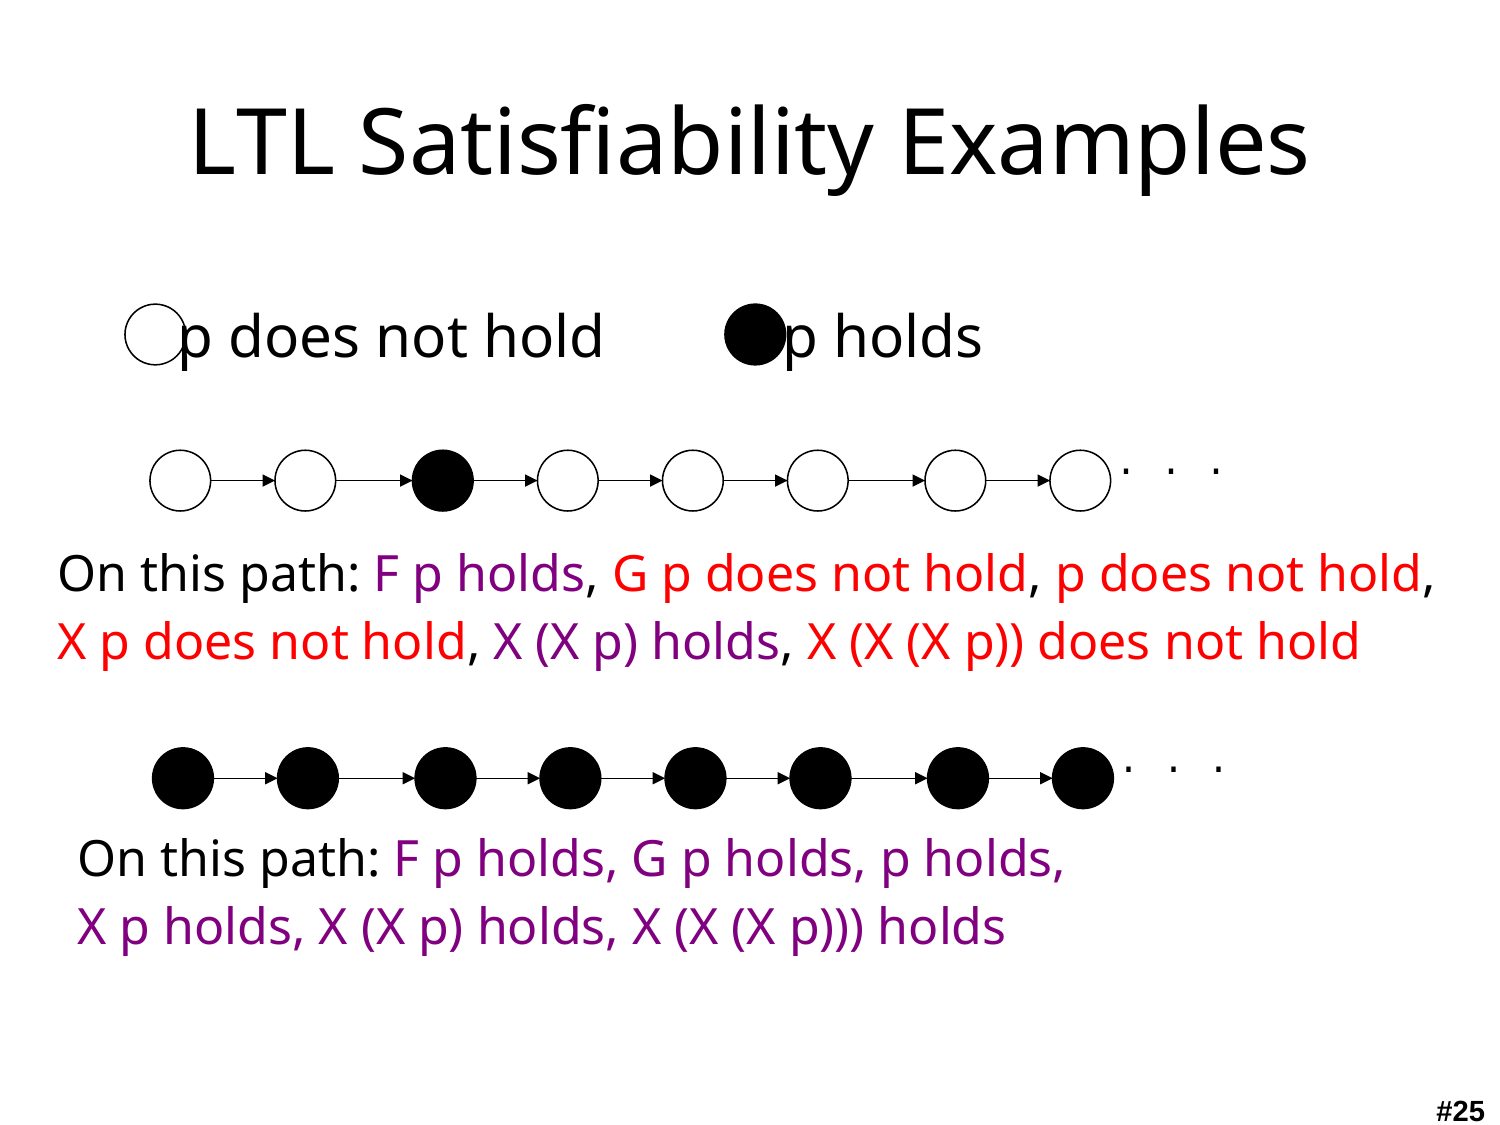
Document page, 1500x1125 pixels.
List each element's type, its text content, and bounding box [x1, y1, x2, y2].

text_box [540, 747, 601, 809]
text_box [665, 747, 726, 809]
text_box On this path: F p holds, G p holds, p holds, X p holds, X (X p) holds, X (X (X p))) holds [62, 815, 1082, 968]
text_box [927, 747, 989, 809]
text_box [412, 450, 474, 512]
text_box [724, 304, 767, 365]
text_box [277, 747, 339, 809]
text_box p holds [767, 287, 999, 383]
text_box [1052, 747, 1110, 809]
text_box [152, 747, 214, 809]
title LTL Satisfiability Examples [24, 45, 1476, 233]
text_box On this path: F p holds, G p does not hold, p does not hold, X p does not hold, X (X p) holds, X (X (X p)) does not hold [42, 529, 1465, 682]
text_box . . . [1099, 435, 1243, 494]
text_box [415, 747, 476, 809]
text_box [790, 747, 851, 809]
text_box . . . [1102, 733, 1245, 792]
text_box p does not hold [163, 287, 621, 383]
